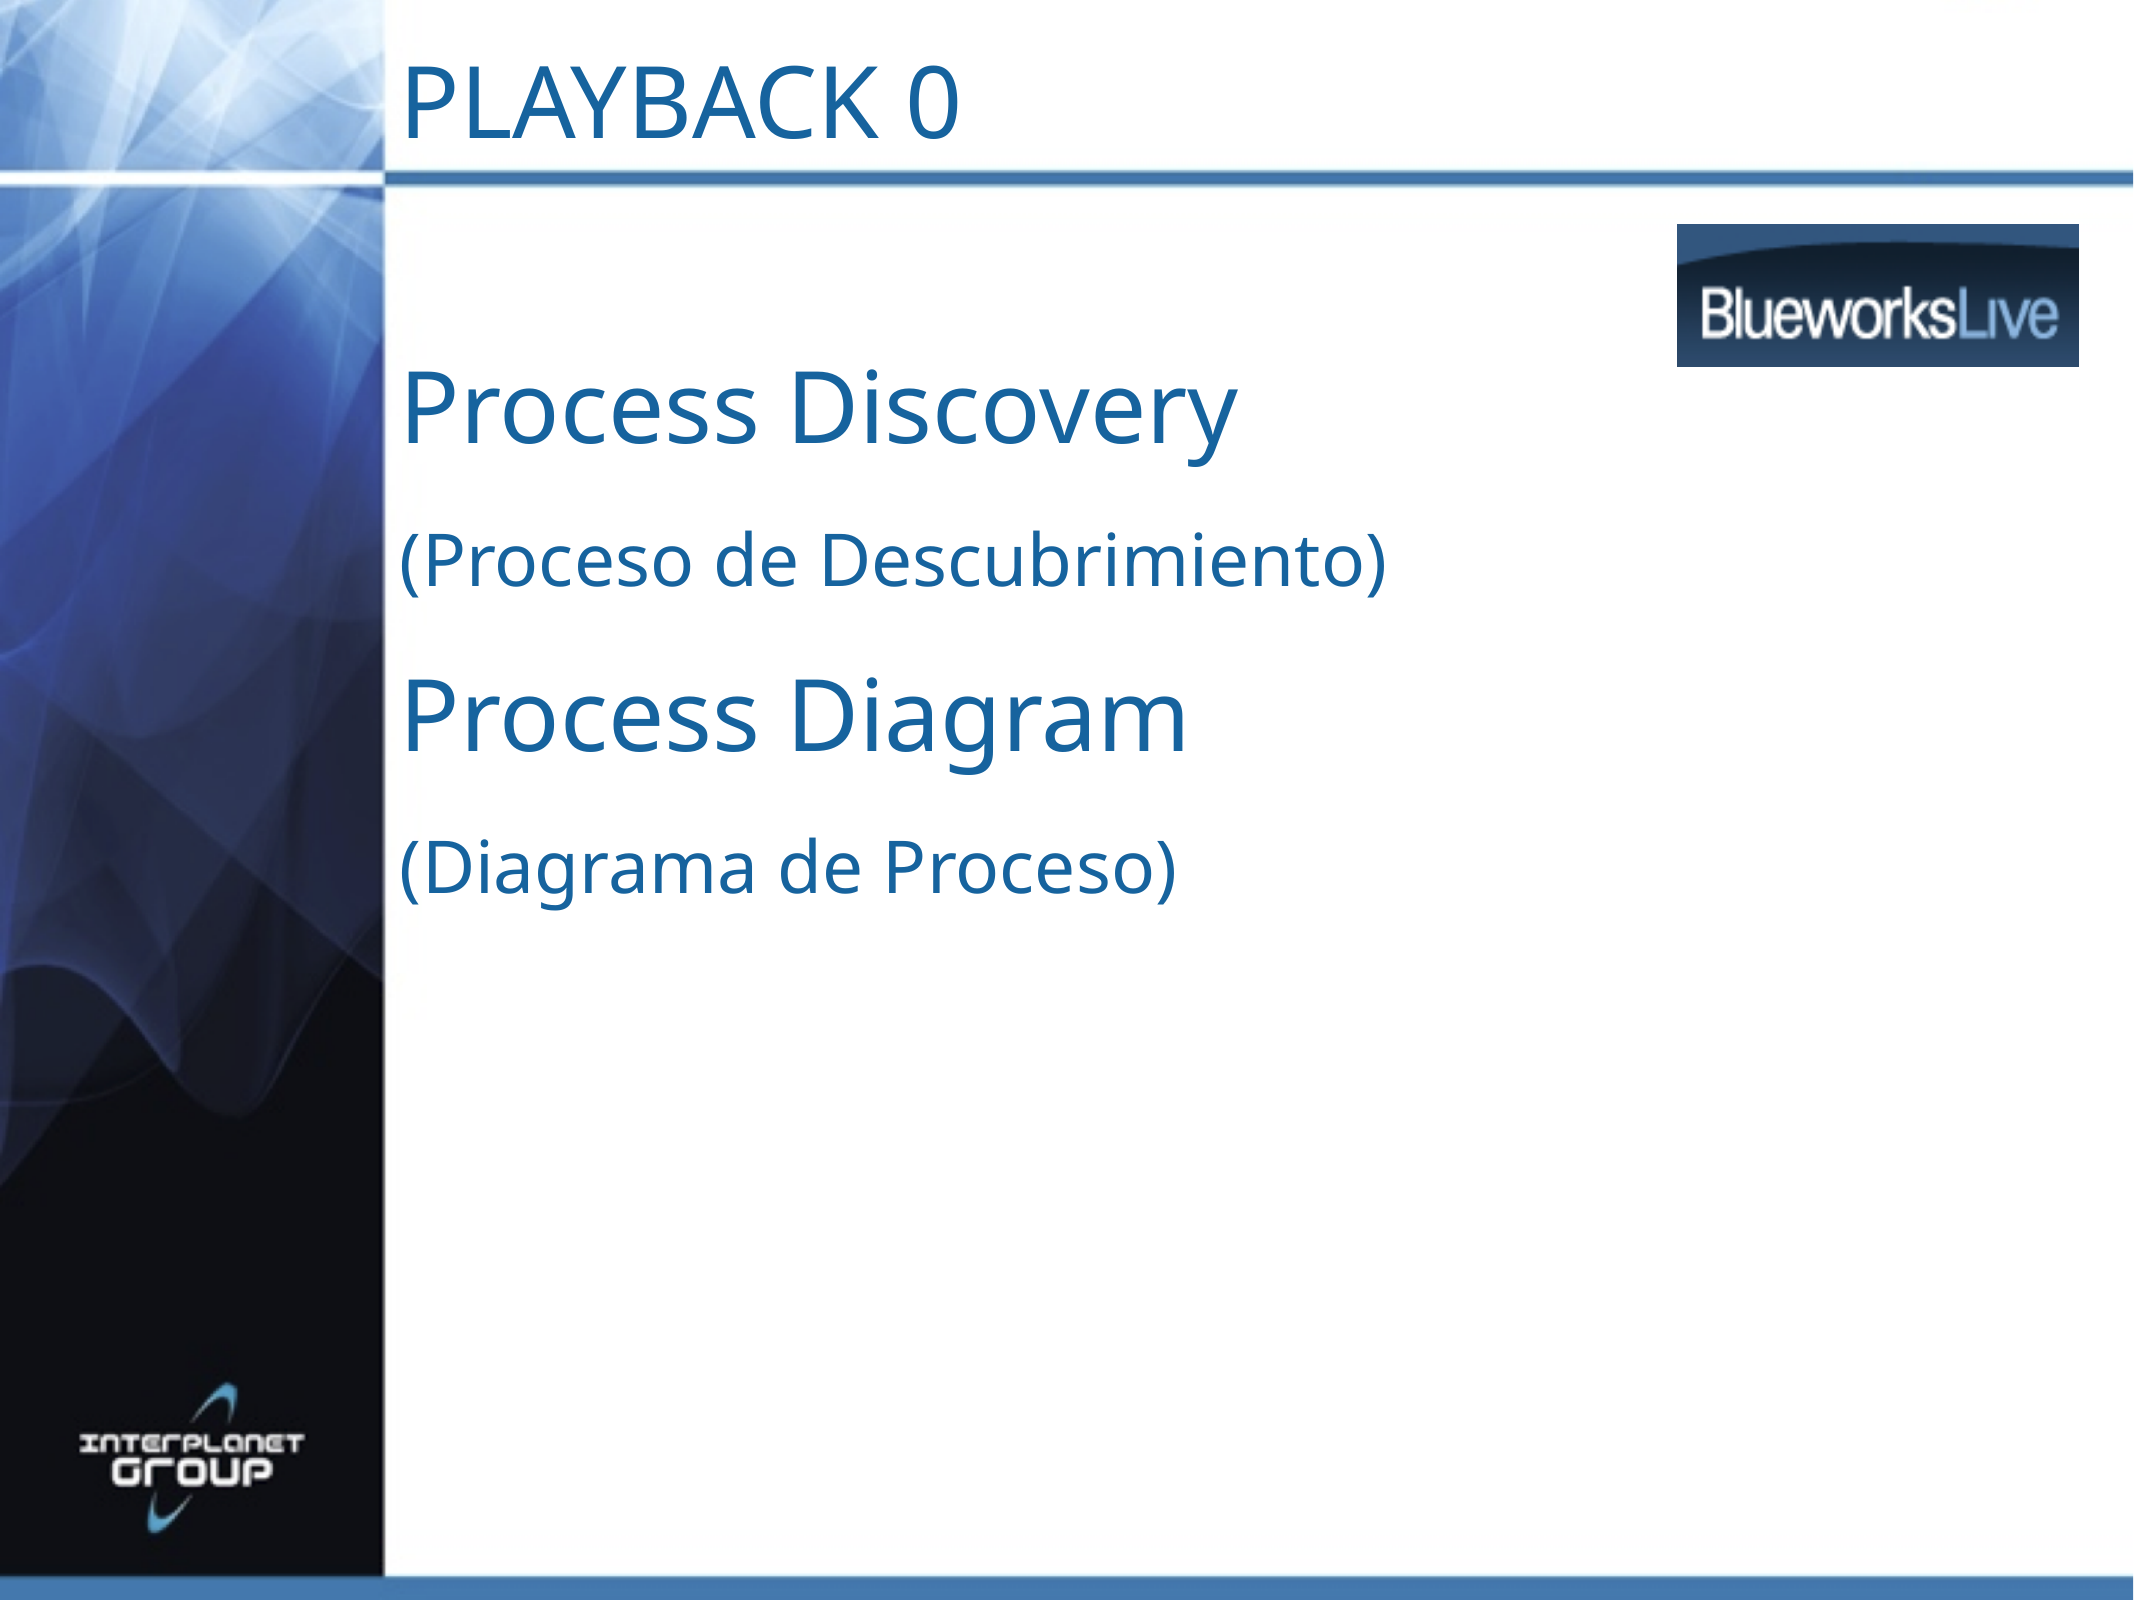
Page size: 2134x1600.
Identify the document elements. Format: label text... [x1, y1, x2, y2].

title PLAYBACK 0 [391, 0, 2109, 283]
picture [0, 0, 2134, 1600]
list Process Discovery (Proceso de Descubrimiento) Process Diagram (Diagrama de Proceso) [391, 335, 2109, 1264]
